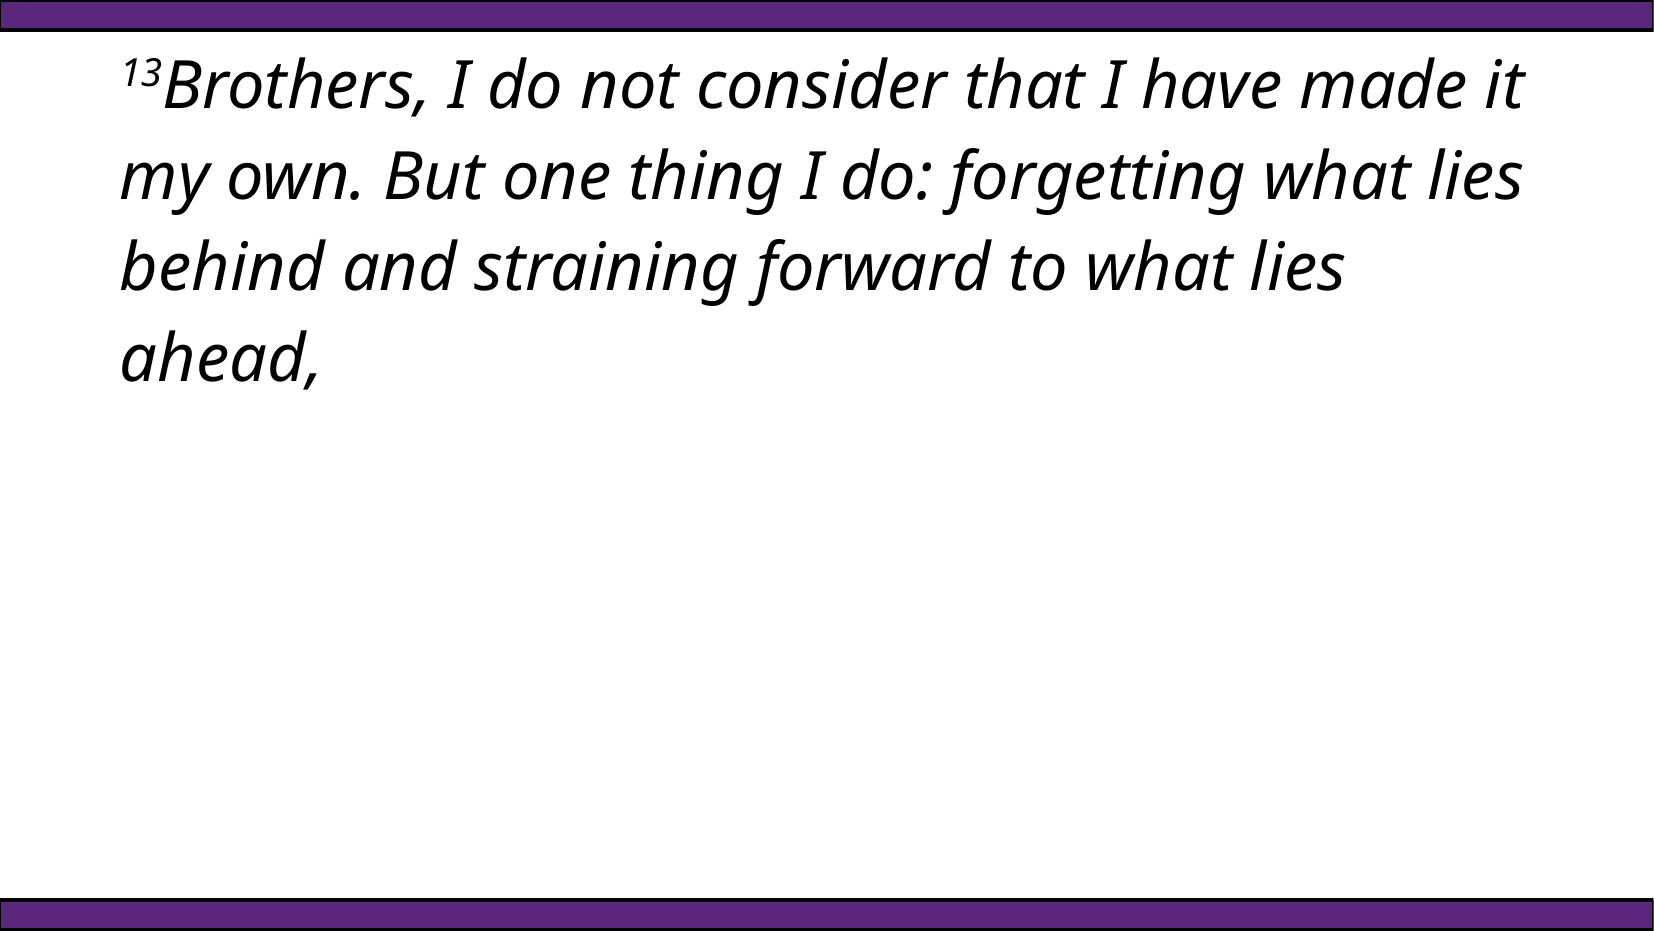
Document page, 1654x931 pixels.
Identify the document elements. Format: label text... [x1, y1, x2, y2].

text_box [0, 0, 1654, 31]
text_box [0, 900, 1654, 931]
picture [0, 31, 1654, 900]
text_box [105, 255, 1531, 348]
text_box 13Brothers, I do not consider that I have made it my own. But one thing I do: forgetting what lies behind and straining forward to what lies ahead, [105, 30, 1546, 400]
